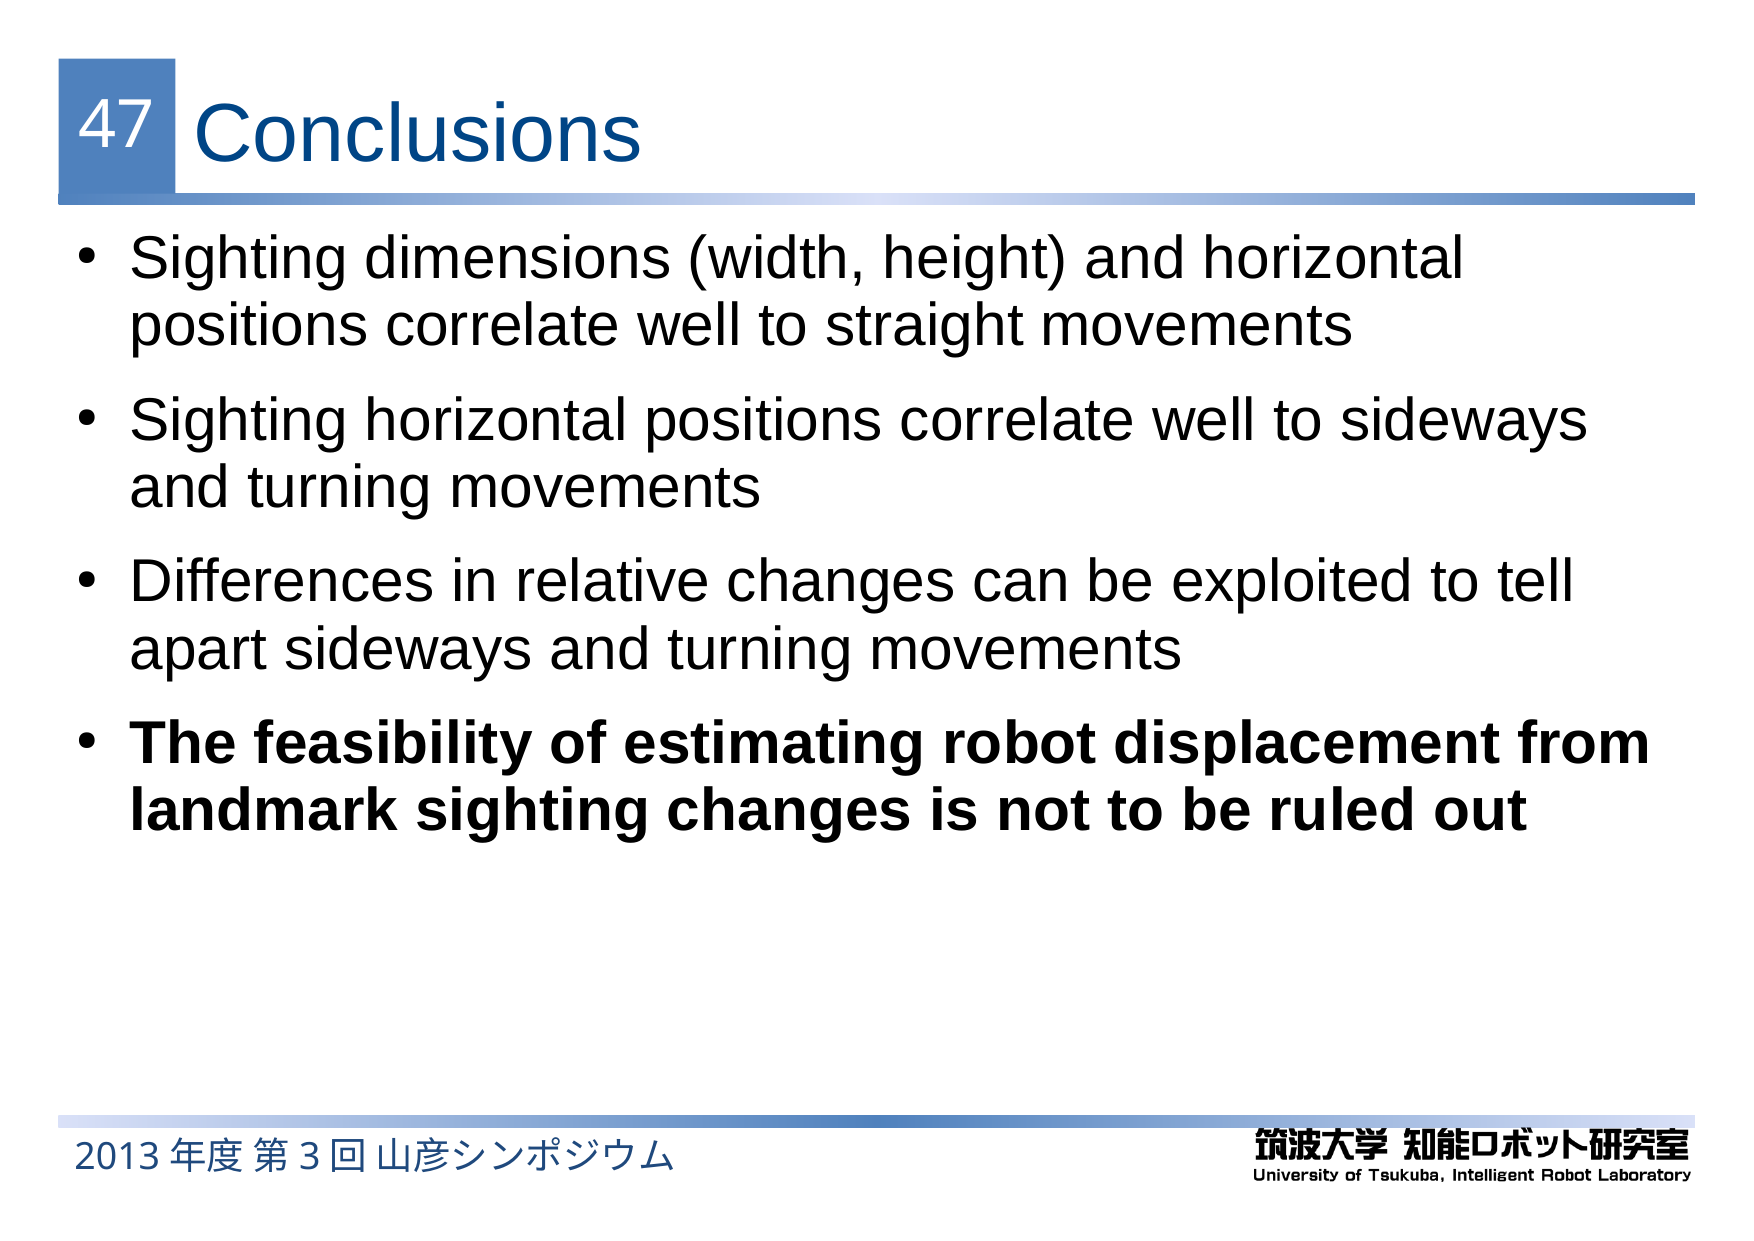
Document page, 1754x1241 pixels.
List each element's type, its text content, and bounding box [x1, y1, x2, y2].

list Sighting dimensions (width, height) and horizontal positions correlate well to straight movements Sighting horizontal positions correlate well to sideways and turning movements Differences in relative changes can be exploited to tell apart sideways and turning movements The feasibility of estimating robot displacement from landmark sighting changes is not to be ruled out [58, 223, 1696, 876]
title Conclusions [193, 61, 1651, 205]
picture [1252, 1127, 1691, 1182]
